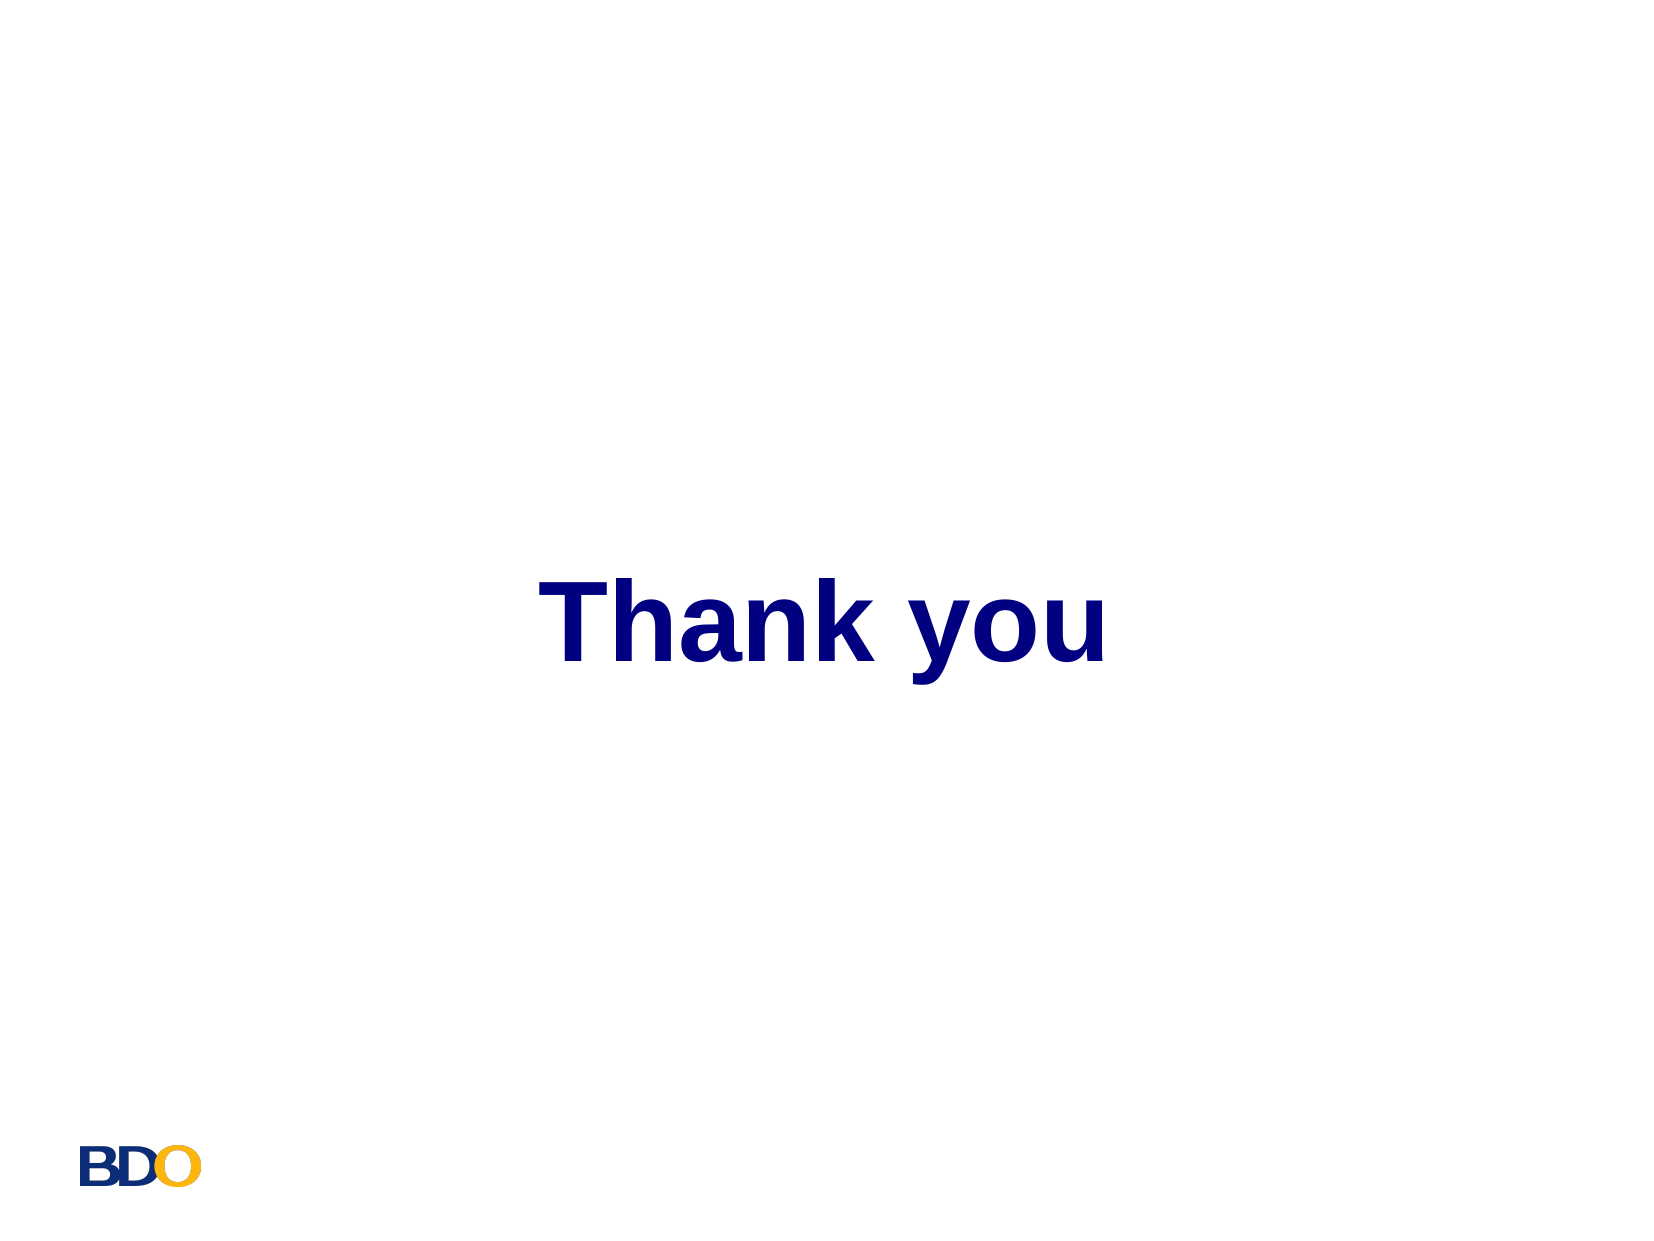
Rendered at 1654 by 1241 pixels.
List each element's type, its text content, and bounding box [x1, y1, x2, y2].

text_box Thank you [45, 545, 1605, 686]
picture [80, 1145, 201, 1187]
